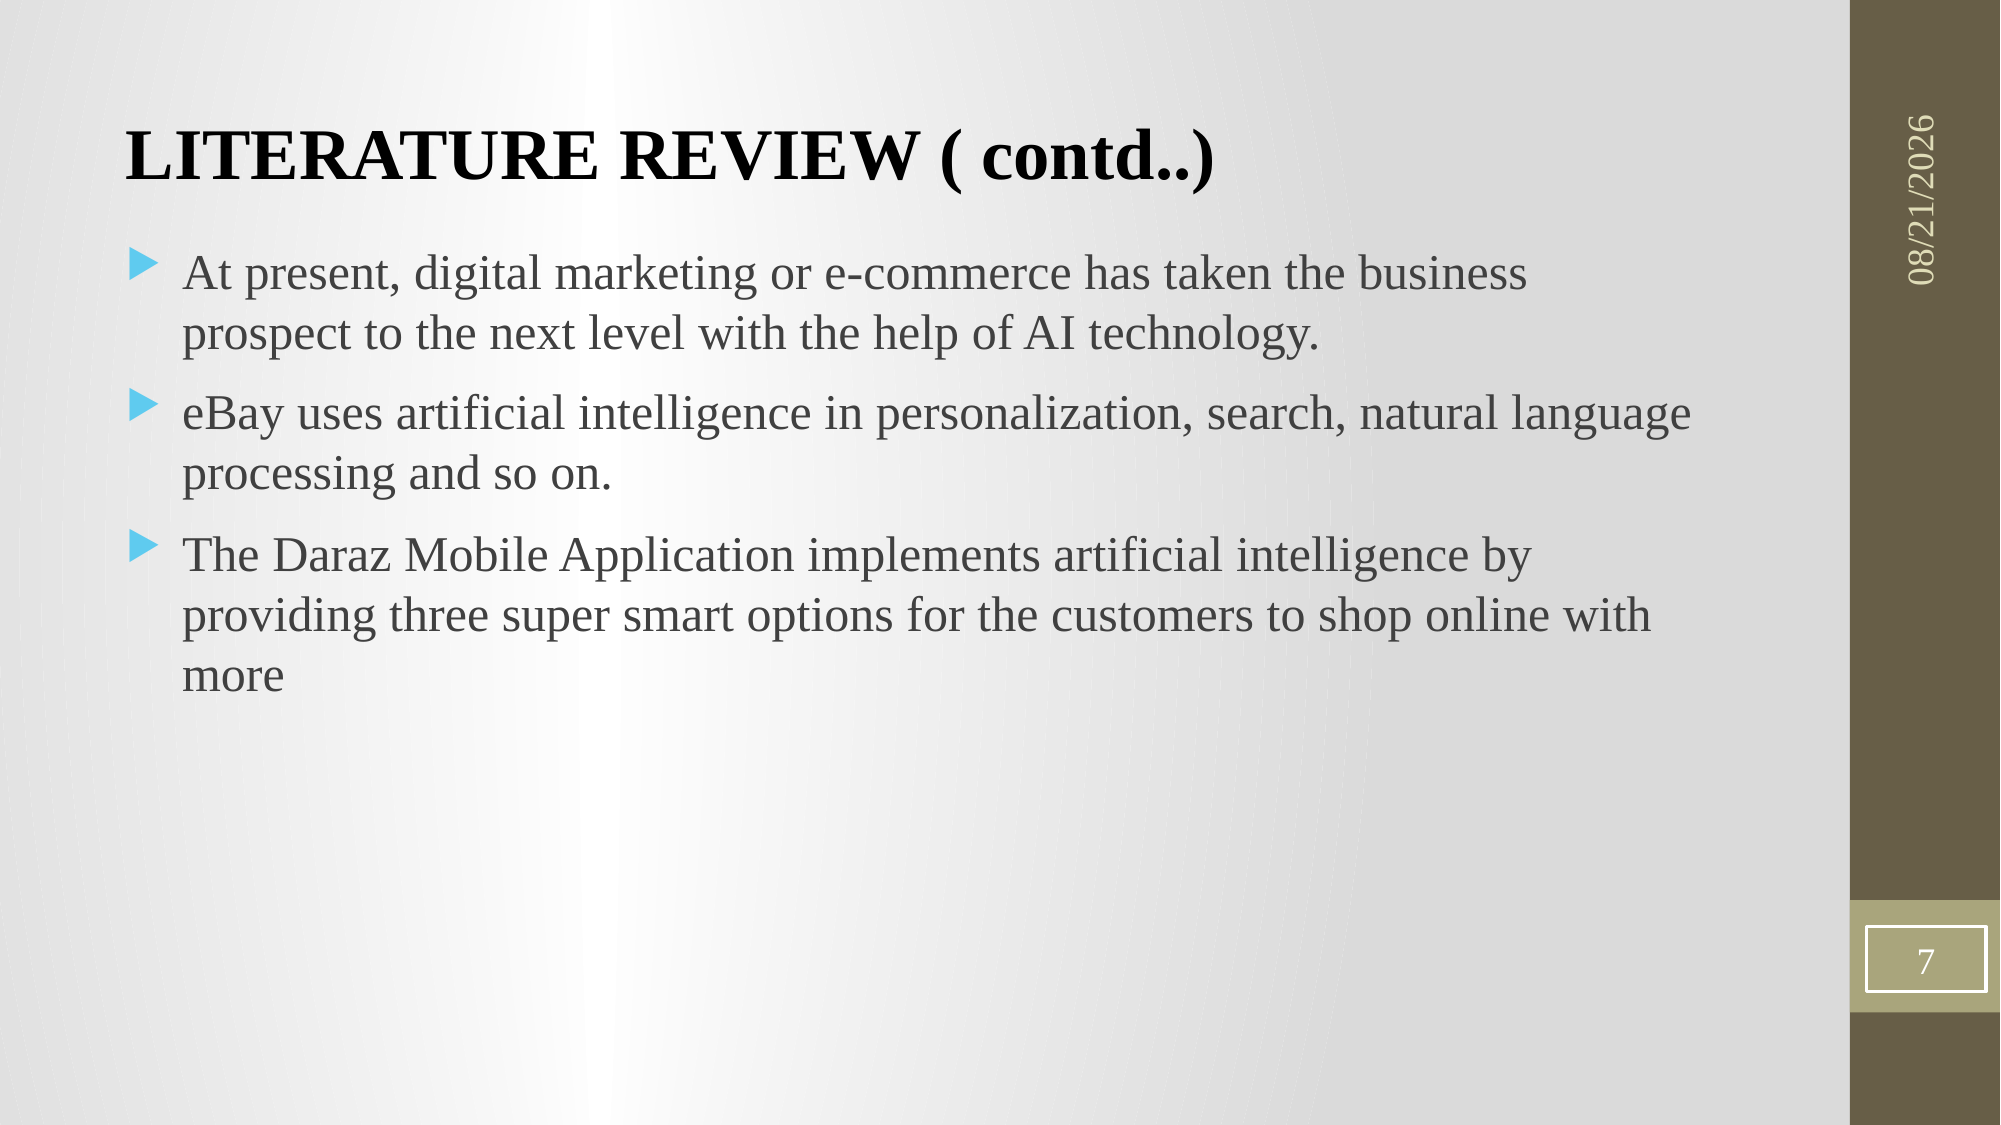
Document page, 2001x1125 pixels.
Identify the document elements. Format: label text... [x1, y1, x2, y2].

slide_number 11/22/2020 [1878, 100, 1959, 501]
text_box At present, digital marketing or e-commerce has taken the business prospect to the next level with the help of AI technology. eBay uses artificial intelligence in personalization, search, natural language processing and so on. The Daraz Mobile Application implements artificial intelligence by providing three super smart options for the customers to shop online with more [111, 231, 1724, 1090]
text_box LITERATURE REVIEW ( contd..) [111, 99, 1522, 203]
slide_number <number> [1866, 926, 1987, 992]
